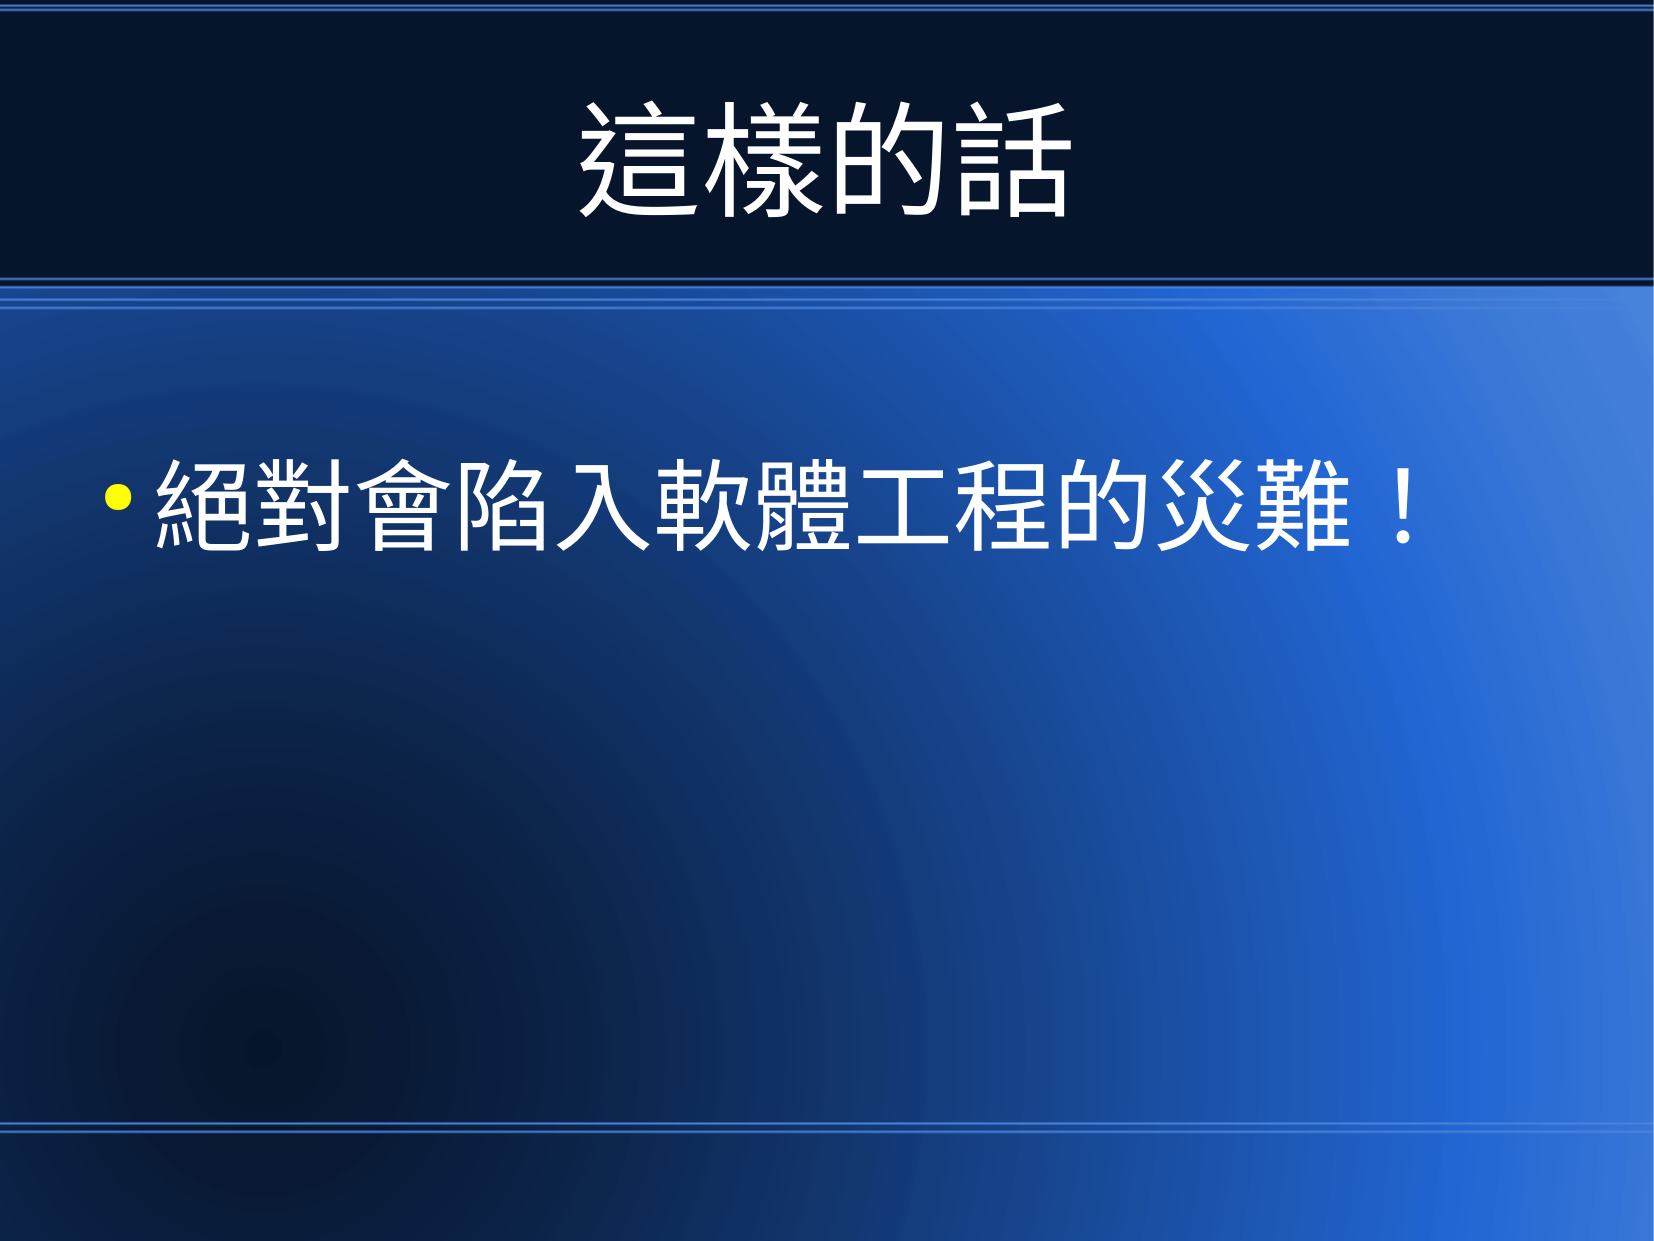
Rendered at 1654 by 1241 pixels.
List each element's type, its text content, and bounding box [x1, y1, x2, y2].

picture [0, 0, 1654, 1241]
list 絕對會陷入軟體工程的災難！ [82, 355, 1571, 1241]
title 這樣的話 [82, 49, 1571, 257]
